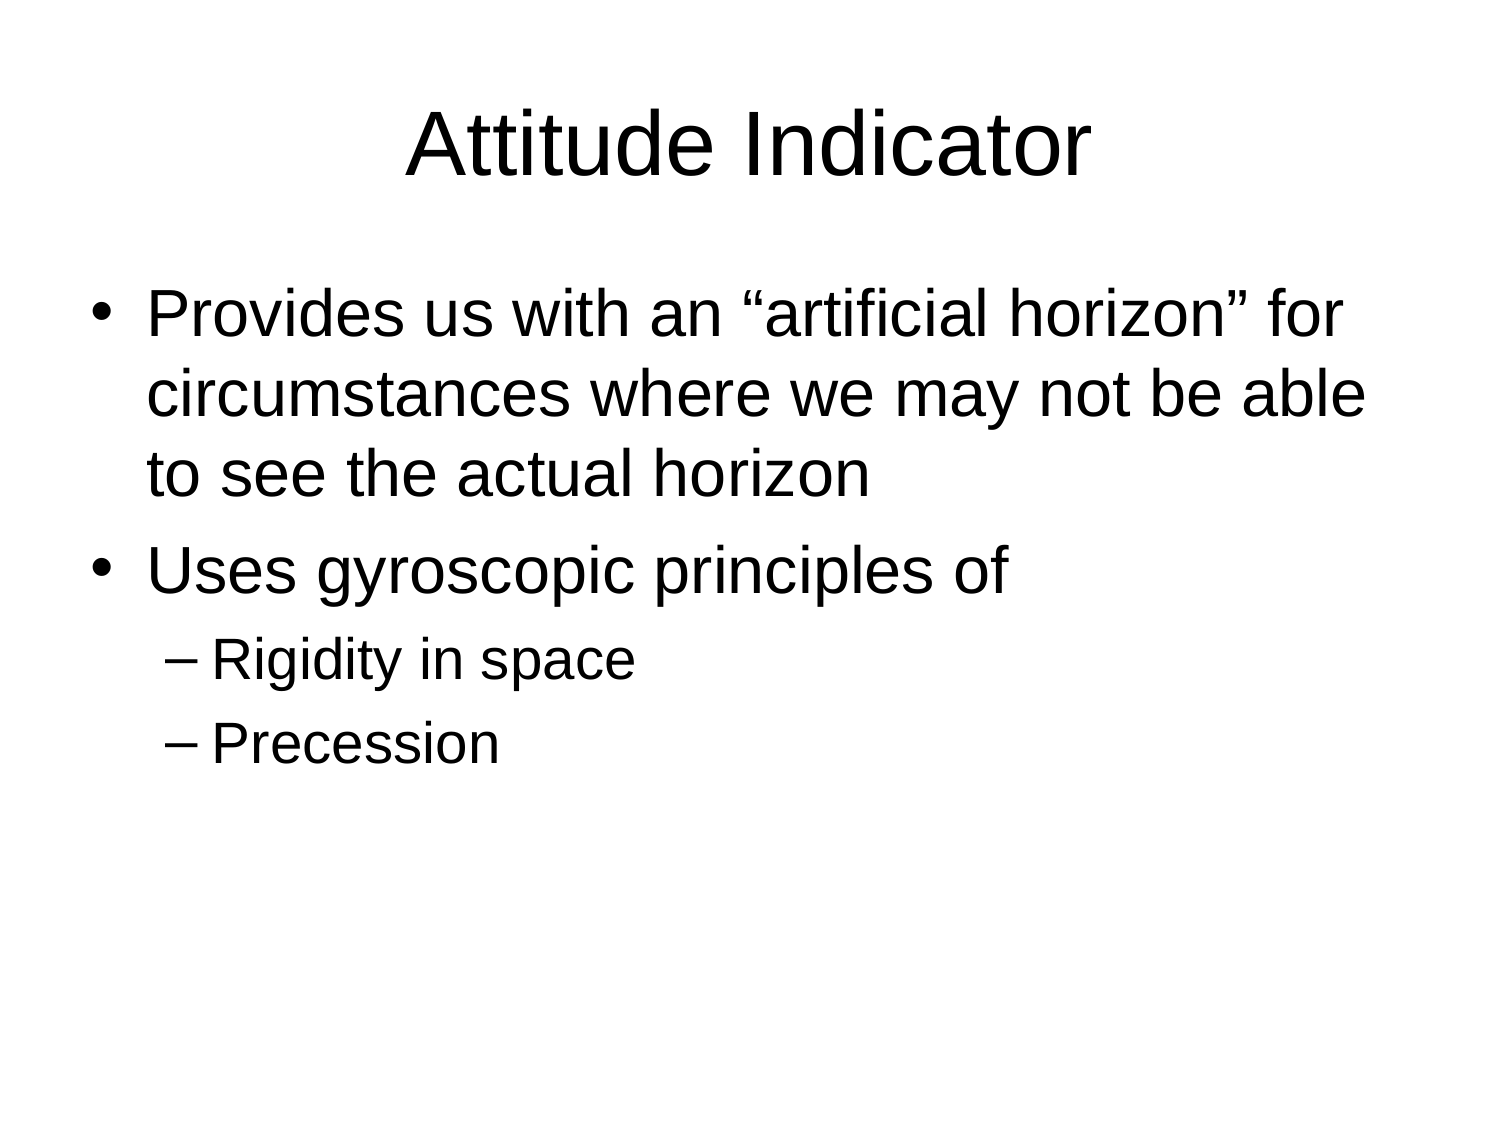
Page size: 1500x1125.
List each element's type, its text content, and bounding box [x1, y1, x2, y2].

title Attitude Indicator [75, 45, 1426, 233]
list Provides us with an “artificial horizon” for circumstances where we may not be able to see the actual horizon Uses gyroscopic principles of Rigidity in space Precession [75, 262, 1426, 1006]
